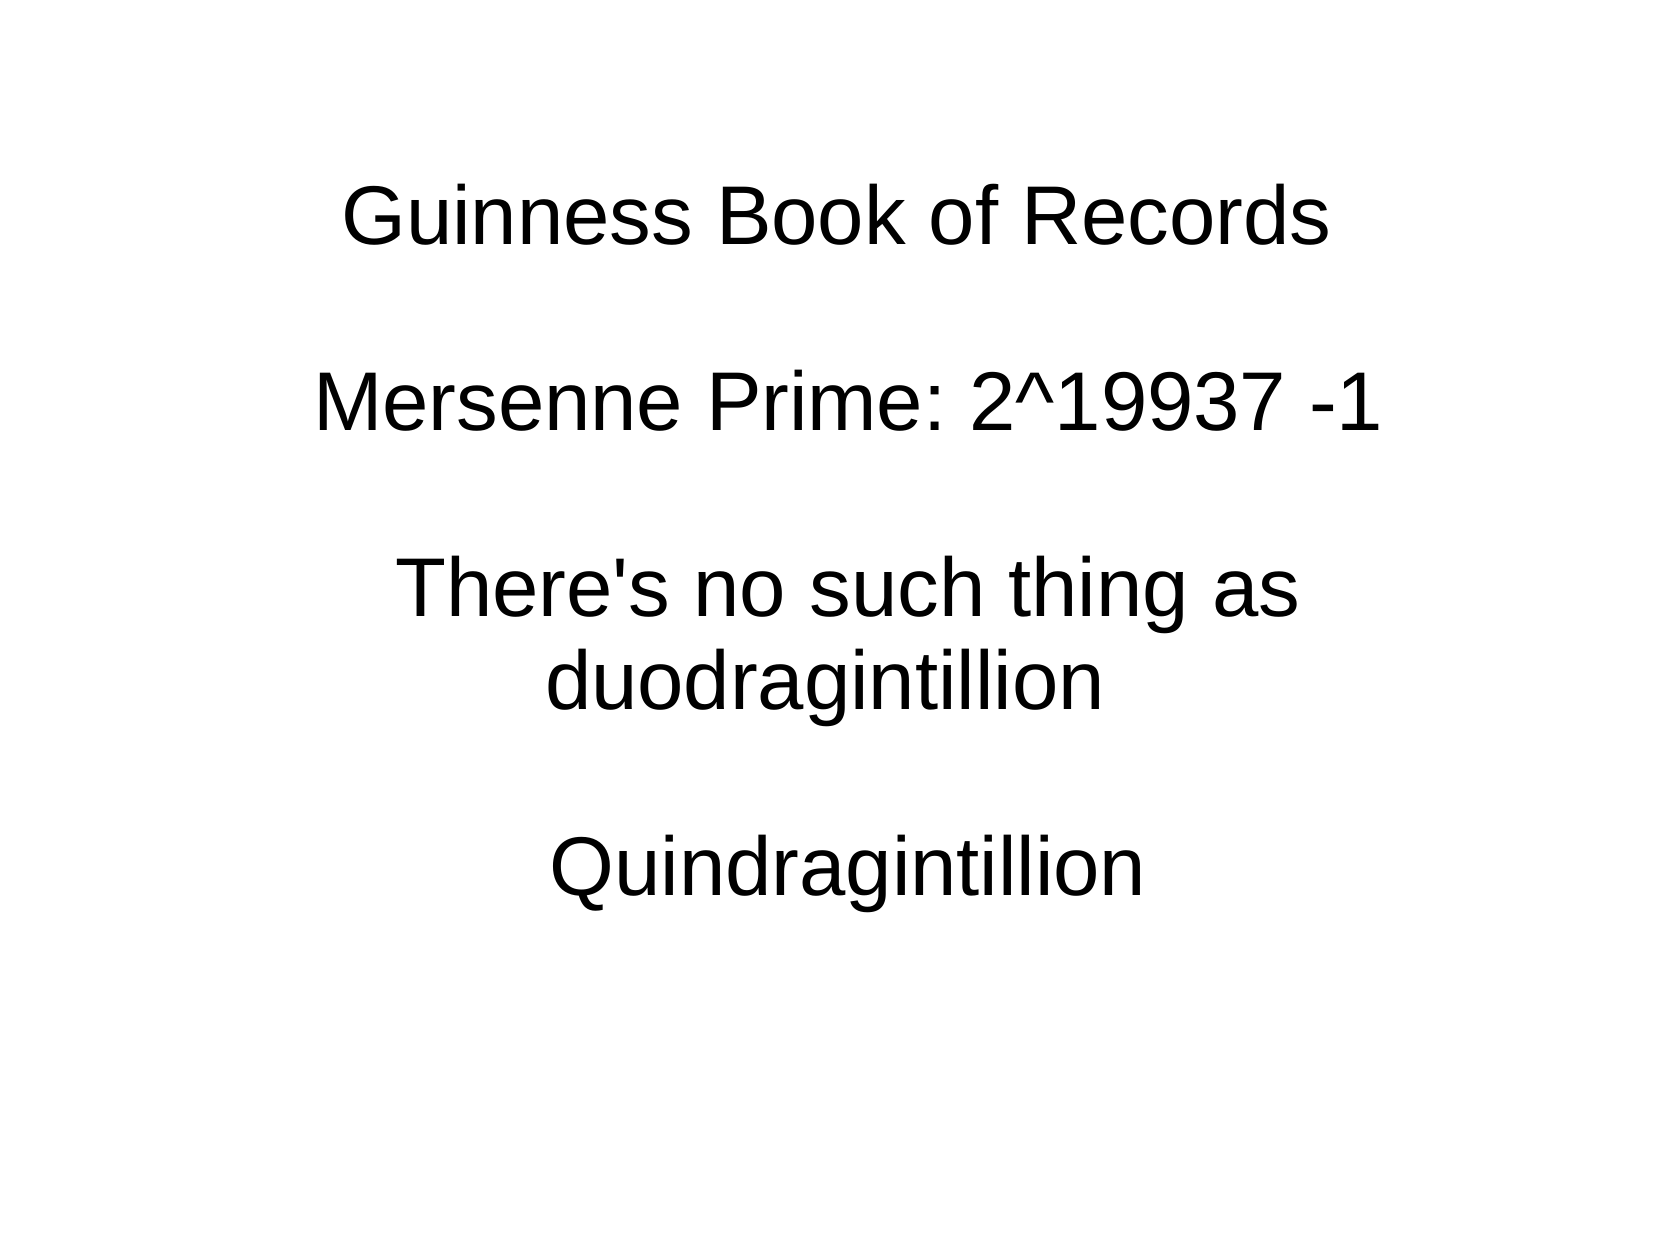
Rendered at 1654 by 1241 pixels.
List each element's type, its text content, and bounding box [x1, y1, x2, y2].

text_box Guinness Book of Records Mersenne Prime: 2^19937 -1 There's no such thing as duodragintillion Quindragintillion [181, 120, 1516, 1110]
subtitle [75, 56, 1564, 1017]
